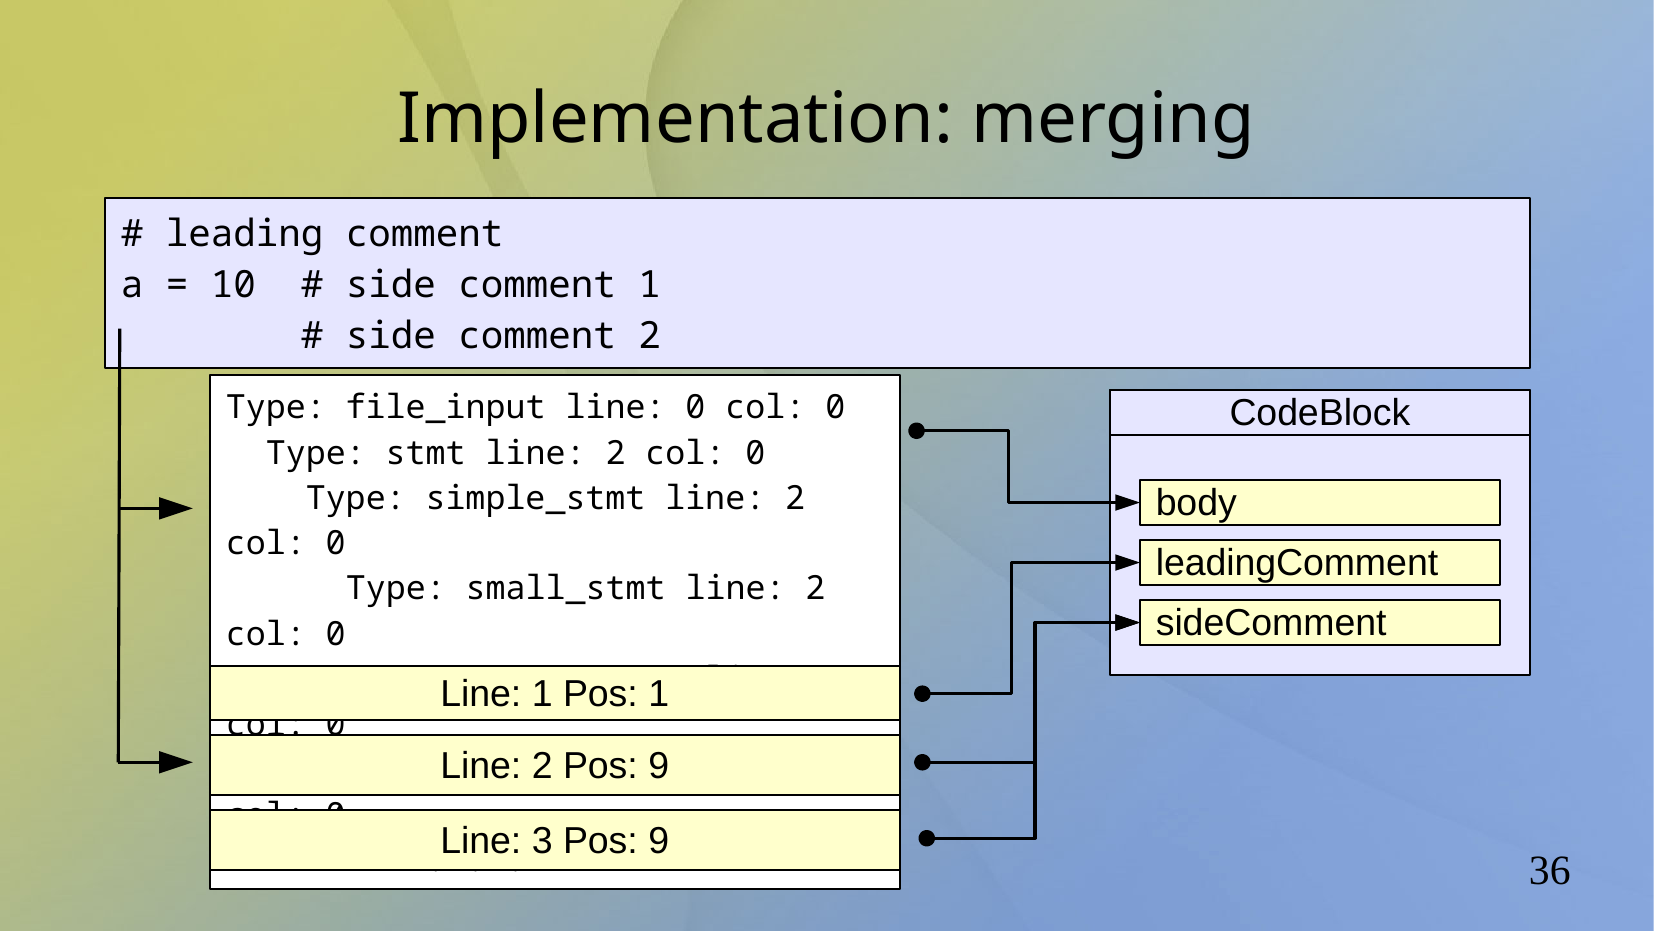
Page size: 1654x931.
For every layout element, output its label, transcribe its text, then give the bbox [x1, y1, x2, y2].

text_box body [1140, 480, 1501, 526]
text_box Line: 2 Pos: 9 [210, 735, 901, 796]
text_box # leading comment a = 10 # side comment 1 # side comment 2 [105, 198, 1531, 329]
text_box Line: 1 Pos: 1 [210, 666, 901, 721]
text_box CodeBlock [1110, 390, 1531, 436]
text_box [1110, 436, 1531, 676]
text_box Line: 3 Pos: 9 [210, 810, 901, 871]
text_box Type: file_input line: 0 col: 0 Type: stmt line: 2 col: 0 Type: simple_stmt line: 2 col: 0 Type: small_stmt line: 2 col: 0 Type: expr_stmt line: 2 col: 0 Type: testlist line: 2 col: 0 . . . [210, 375, 901, 631]
text_box sideComment [1140, 600, 1501, 646]
title Implementation: merging [82, 37, 1571, 193]
text_box leadingComment [1140, 540, 1501, 586]
picture [0, 0, 1654, 931]
